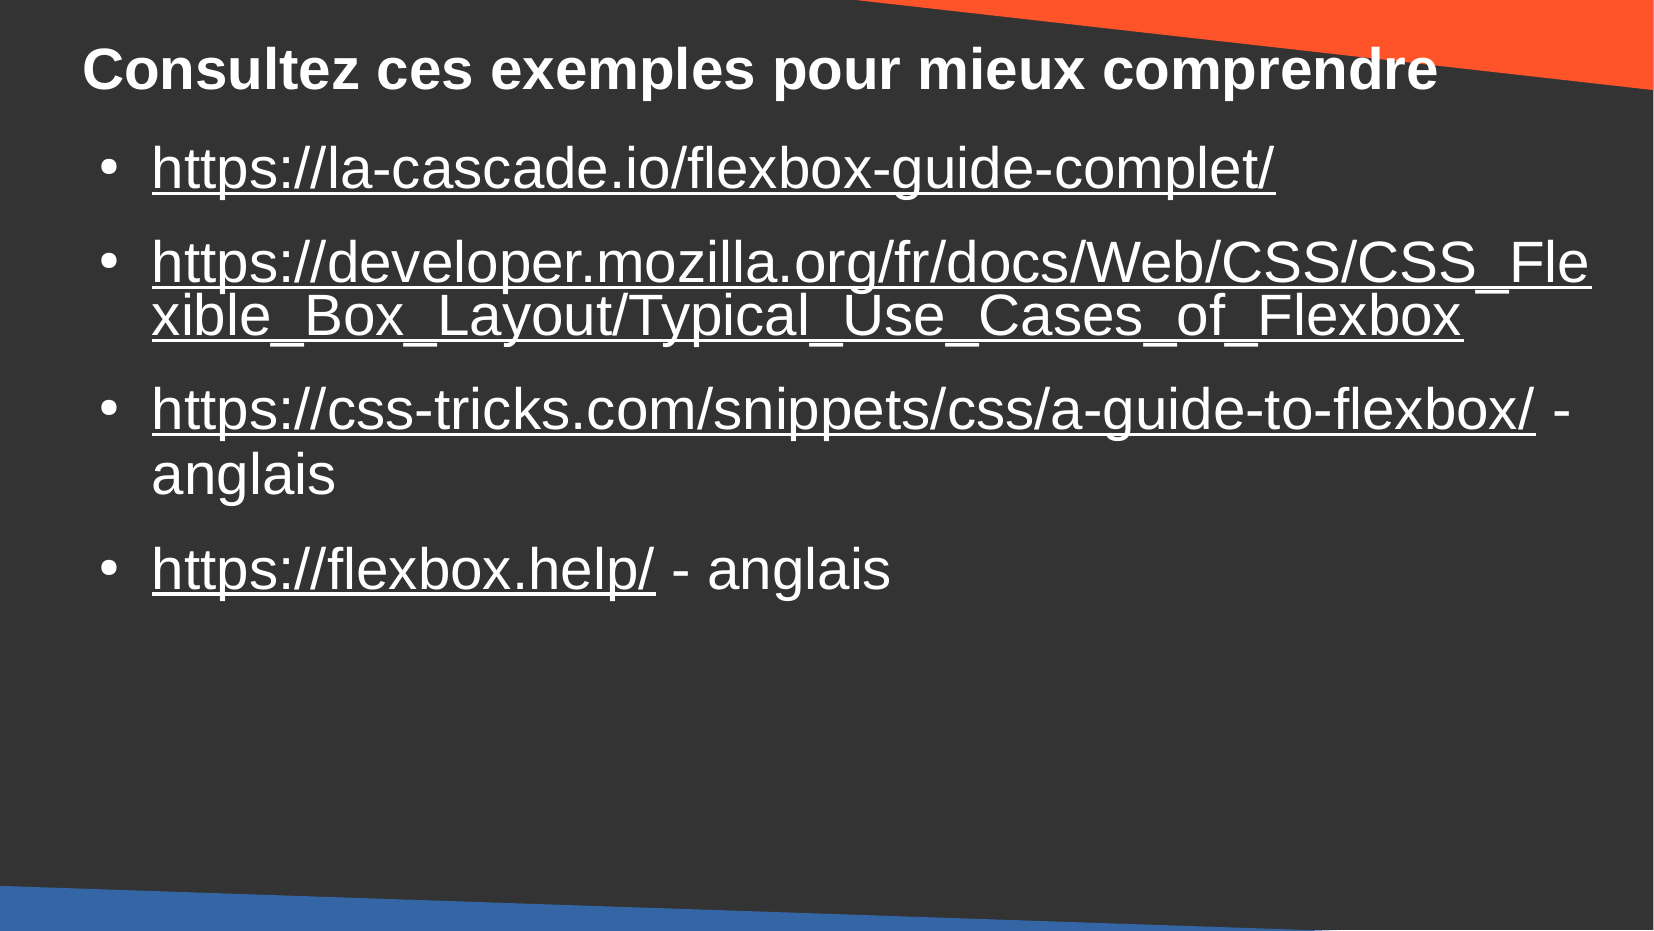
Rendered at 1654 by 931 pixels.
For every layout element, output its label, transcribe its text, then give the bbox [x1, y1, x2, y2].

text_box [855, 0, 1654, 91]
list https://la-cascade.io/flexbox-guide-complet/ https://developer.mozilla.org/fr/docs/Web/CSS/CSS_Flexible_Box_Layout/Typical_Use_Cases_of_Flexbox https://css-tricks.com/snippets/css/a-guide-to-flexbox/ - anglais https://flexbox.help/ - anglais [80, 135, 1620, 674]
text_box [0, 885, 1337, 931]
title Consultez ces exemples pour mieux comprendre [82, 37, 1571, 114]
